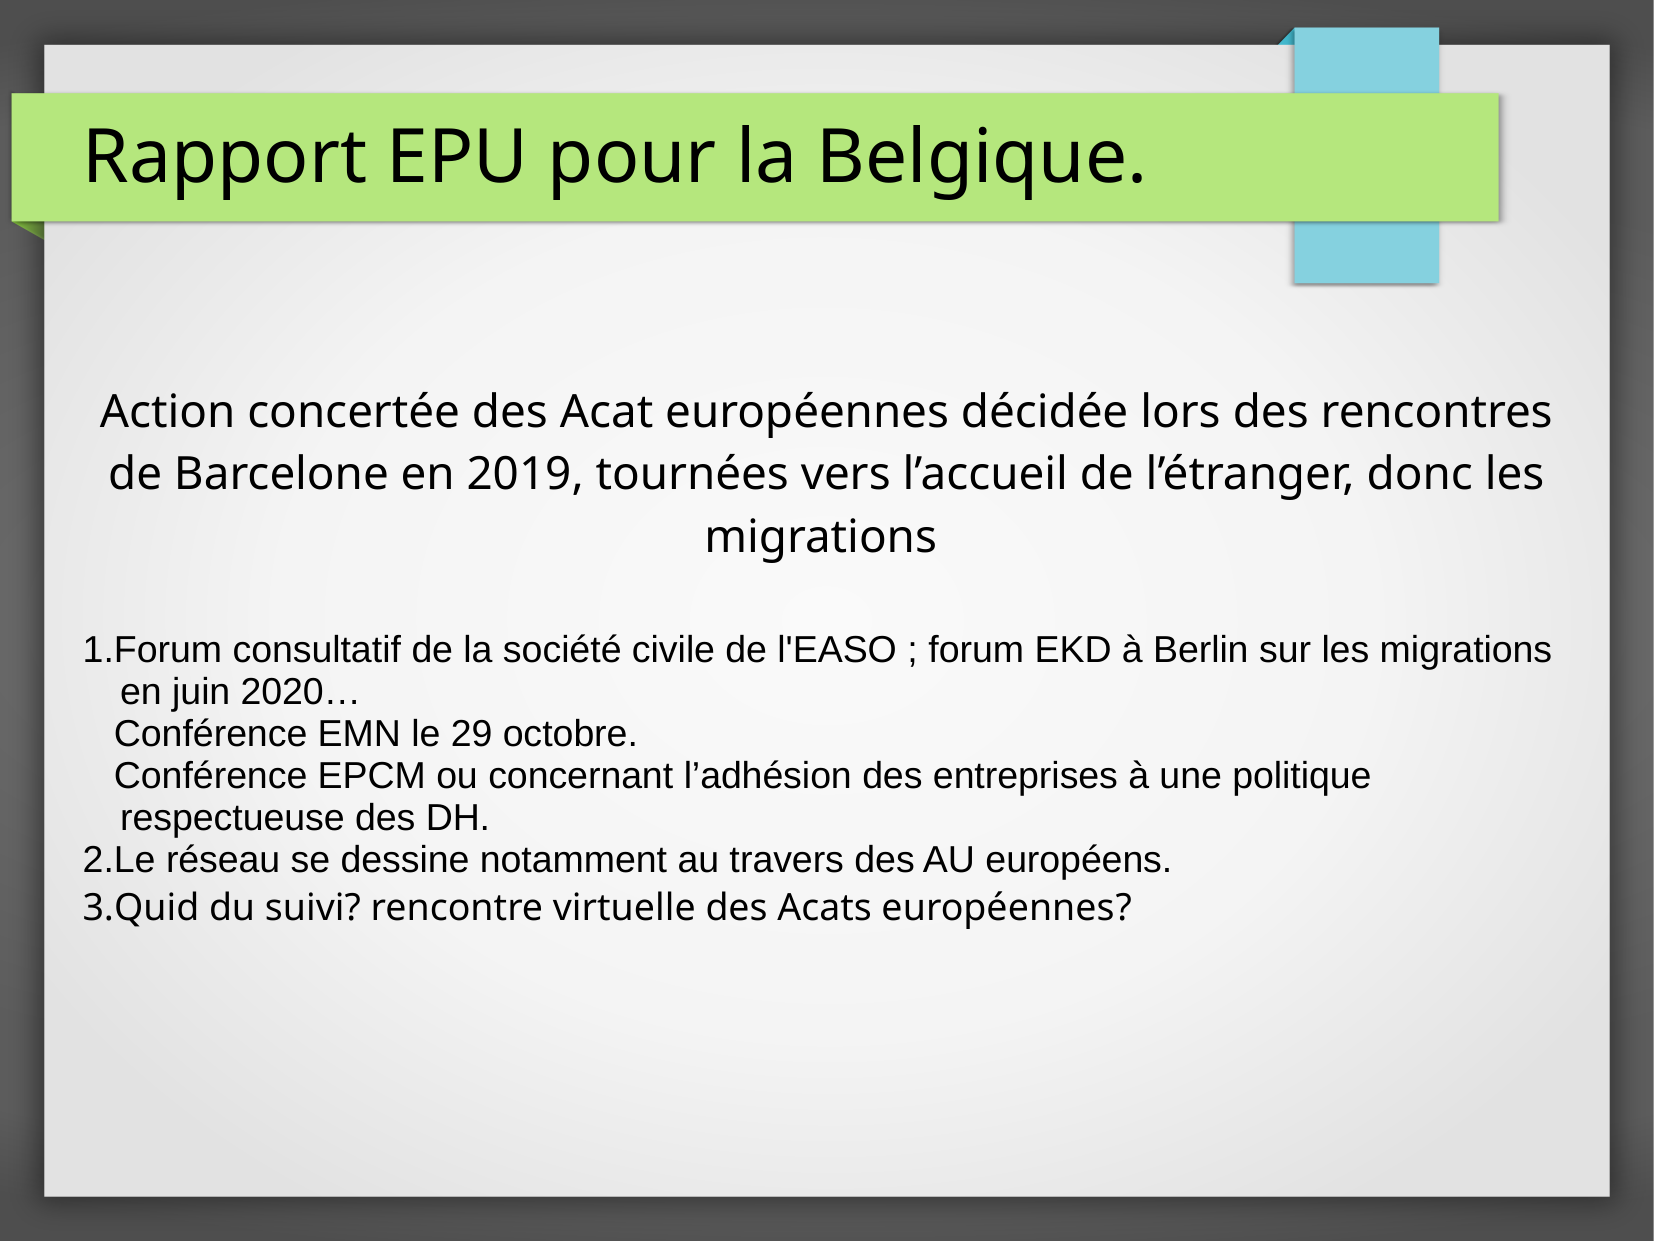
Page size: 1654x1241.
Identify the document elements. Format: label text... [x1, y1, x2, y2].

title Rapport EPU pour la Belgique. [82, 94, 1264, 213]
subtitle Action concertée des Acat européennes décidée lors des rencontres de Barcelone en 2019, tournées vers l’accueil de l’étranger, donc les migrations Forum consultatif de la société civile de l'EASO ; forum EKD à Berlin sur les migrations en juin 2020… Conférence EMN le 29 octobre. Conférence EPCM ou concernant l’adhésion des entreprises à une politique respectueuse des DH. Le réseau se dessine notamment au travers des AU européens. Quid du suivi? rencontre virtuelle des Acats européennes? [82, 295, 1571, 1015]
picture [0, 0, 1654, 1241]
